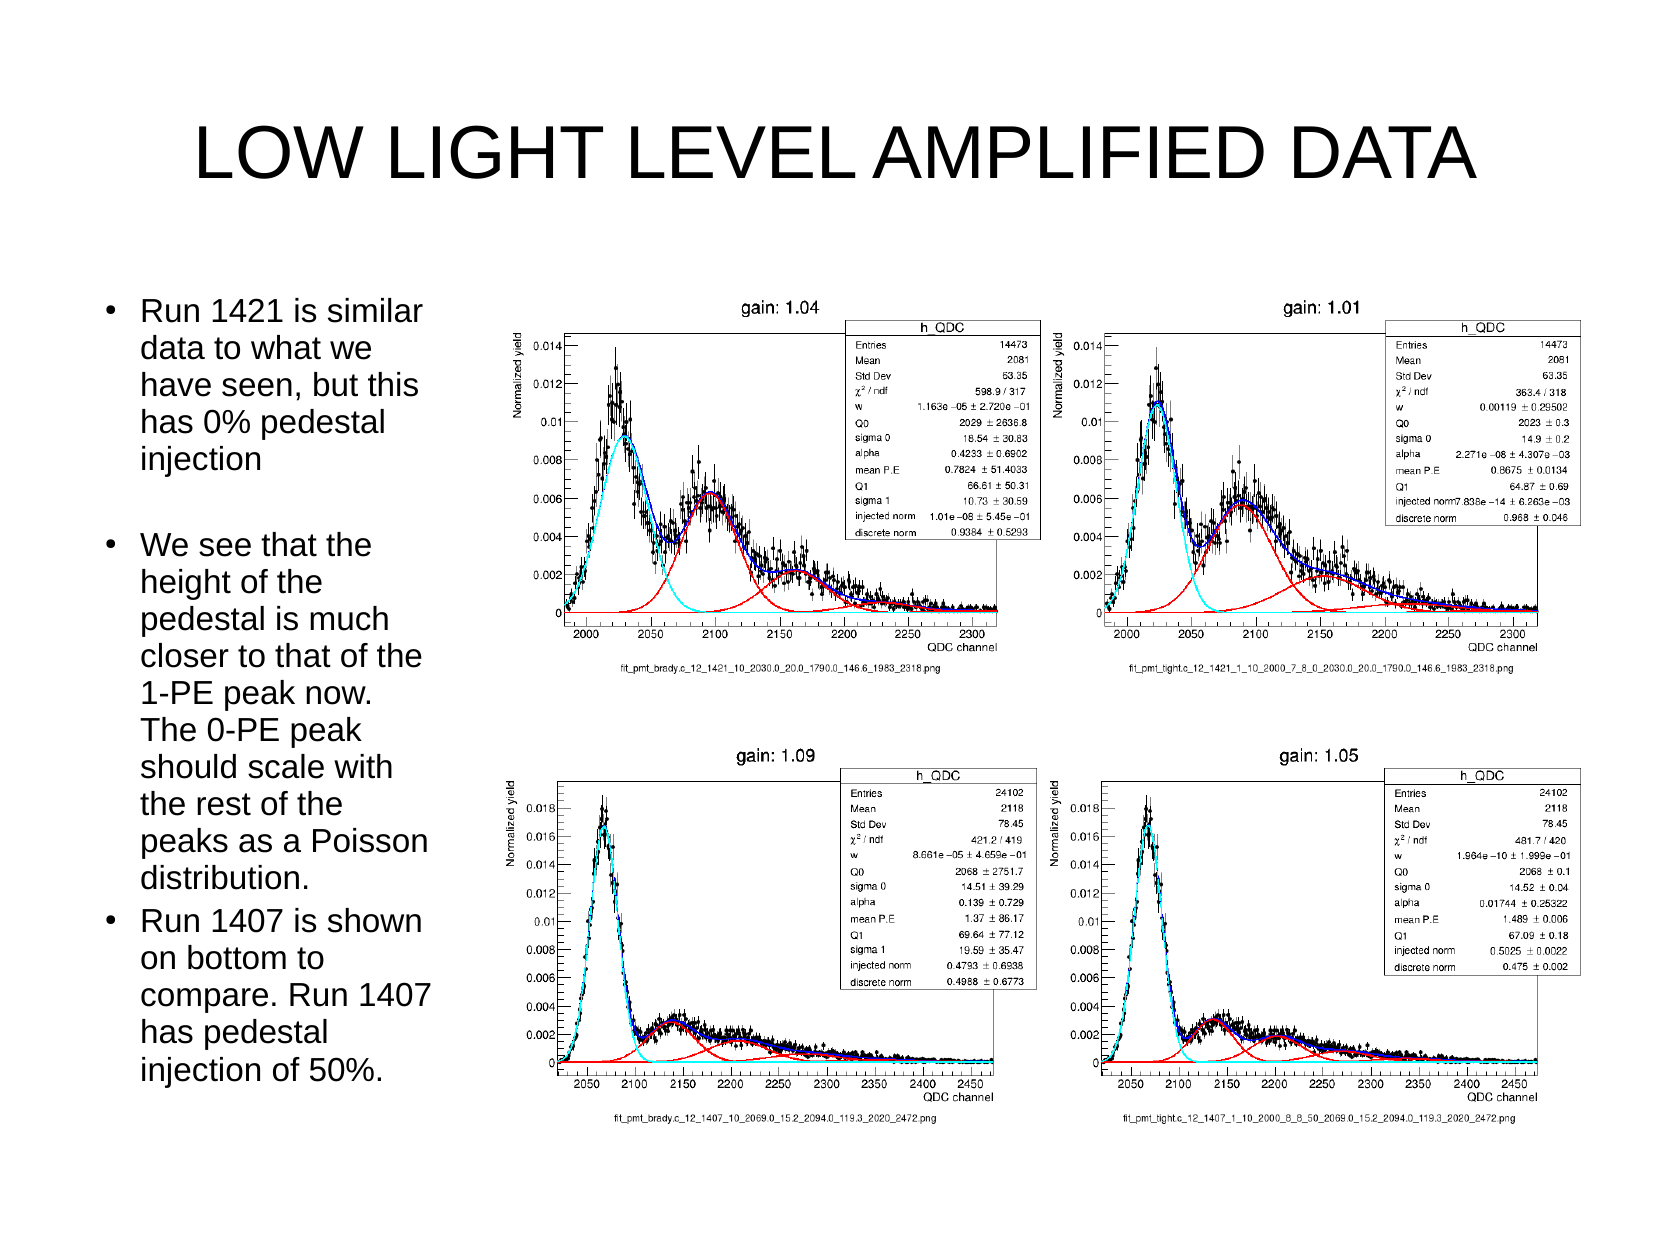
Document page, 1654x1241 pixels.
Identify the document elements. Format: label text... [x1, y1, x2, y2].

picture [503, 744, 1591, 1126]
text_box Run 1421 is similar data to what we have seen, but this has 0% pedestal injection We see that the height of the pedestal is much closer to that of the 1-PE peak now. The 0-PE peak should scale with the rest of the peaks as a Poisson distribution. Run 1407 is shown on bottom to compare. Run 1407 has pedestal injection of 50%. [90, 285, 451, 1171]
picture [510, 296, 1591, 676]
title LOW LIGHT LEVEL AMPLIFIED DATA [82, 49, 1571, 257]
